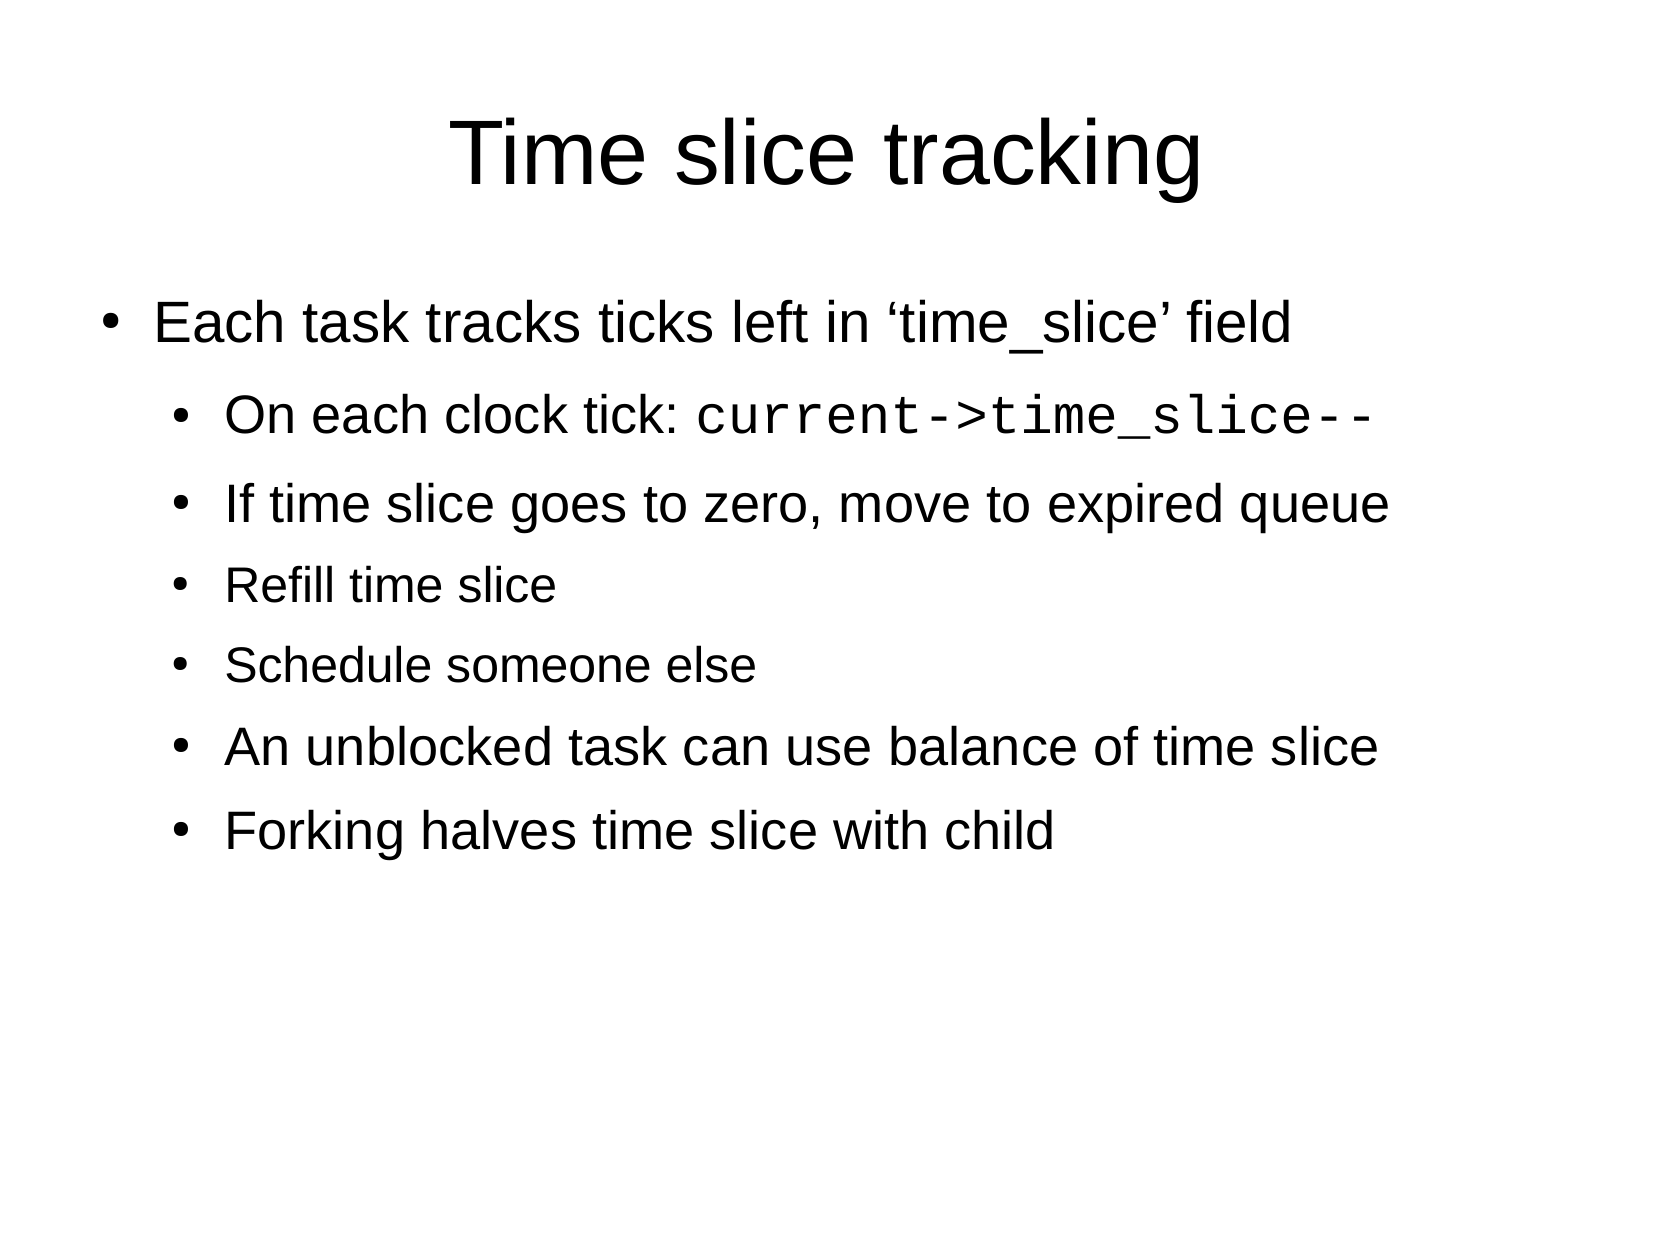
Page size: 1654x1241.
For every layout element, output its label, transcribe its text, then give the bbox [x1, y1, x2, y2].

list Each task tracks ticks left in ‘time_slice’ field On each clock tick: current->time_slice-- If time slice goes to zero, move to expired queue Refill time slice Schedule someone else An unblocked task can use balance of time slice Forking halves time slice with child [82, 290, 1571, 1010]
title Time slice tracking [82, 49, 1571, 257]
